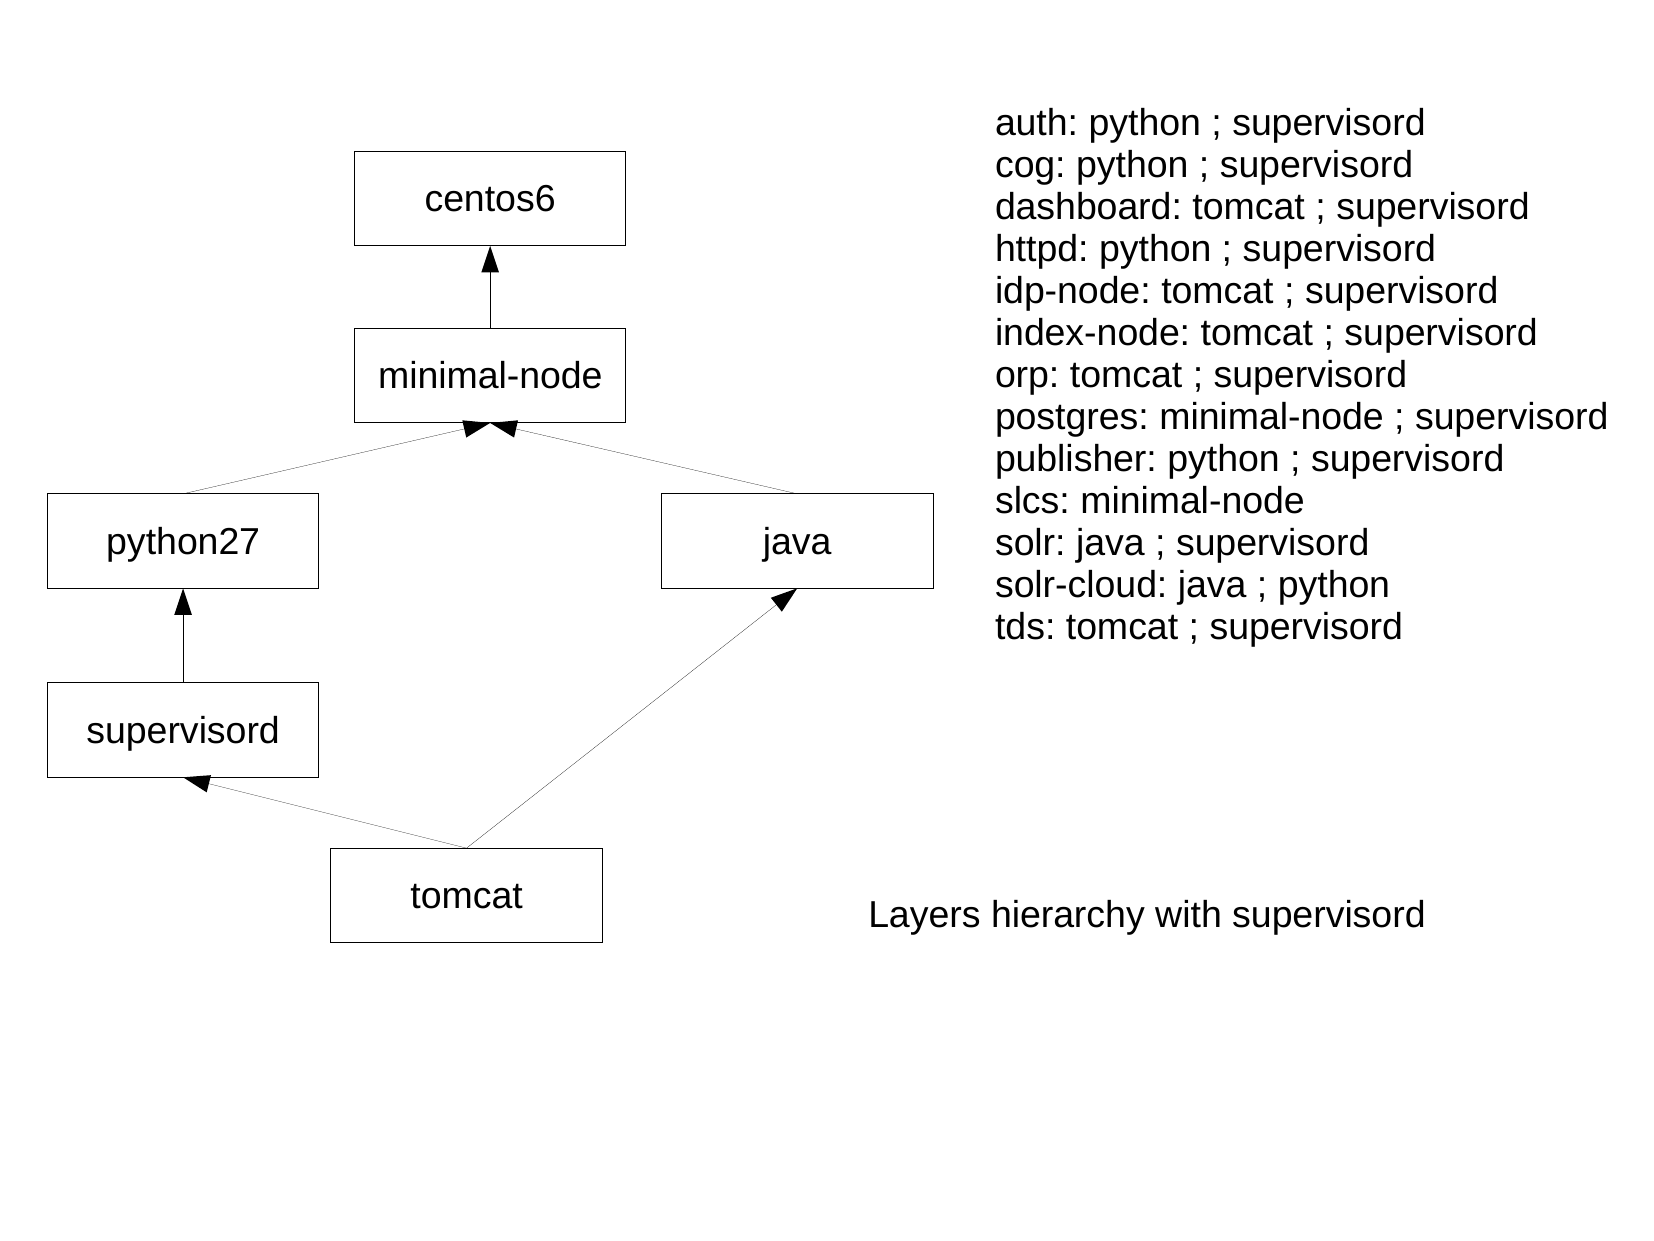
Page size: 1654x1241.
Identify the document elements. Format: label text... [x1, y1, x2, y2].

text_box centos6 [354, 151, 626, 246]
text_box minimal-node [354, 328, 626, 423]
text_box auth: python ; supervisord cog: python ; supervisord dashboard: tomcat ; supervisord httpd: python ; supervisord idp-node: tomcat ; supervisord index-node: tomcat ; supervisord orp: tomcat ; supervisord postgres: minimal-node ; supervisord publisher: python ; supervisord slcs: minimal-node solr: java ; supervisord solr-cloud: java ; python tds: tomcat ; supervisord [980, 94, 1630, 656]
text_box Layers hierarchy with supervisord [853, 885, 1501, 943]
text_box tomcat [330, 848, 603, 943]
text_box python27 [47, 493, 319, 589]
text_box java [661, 493, 934, 589]
text_box supervisord [47, 682, 319, 778]
